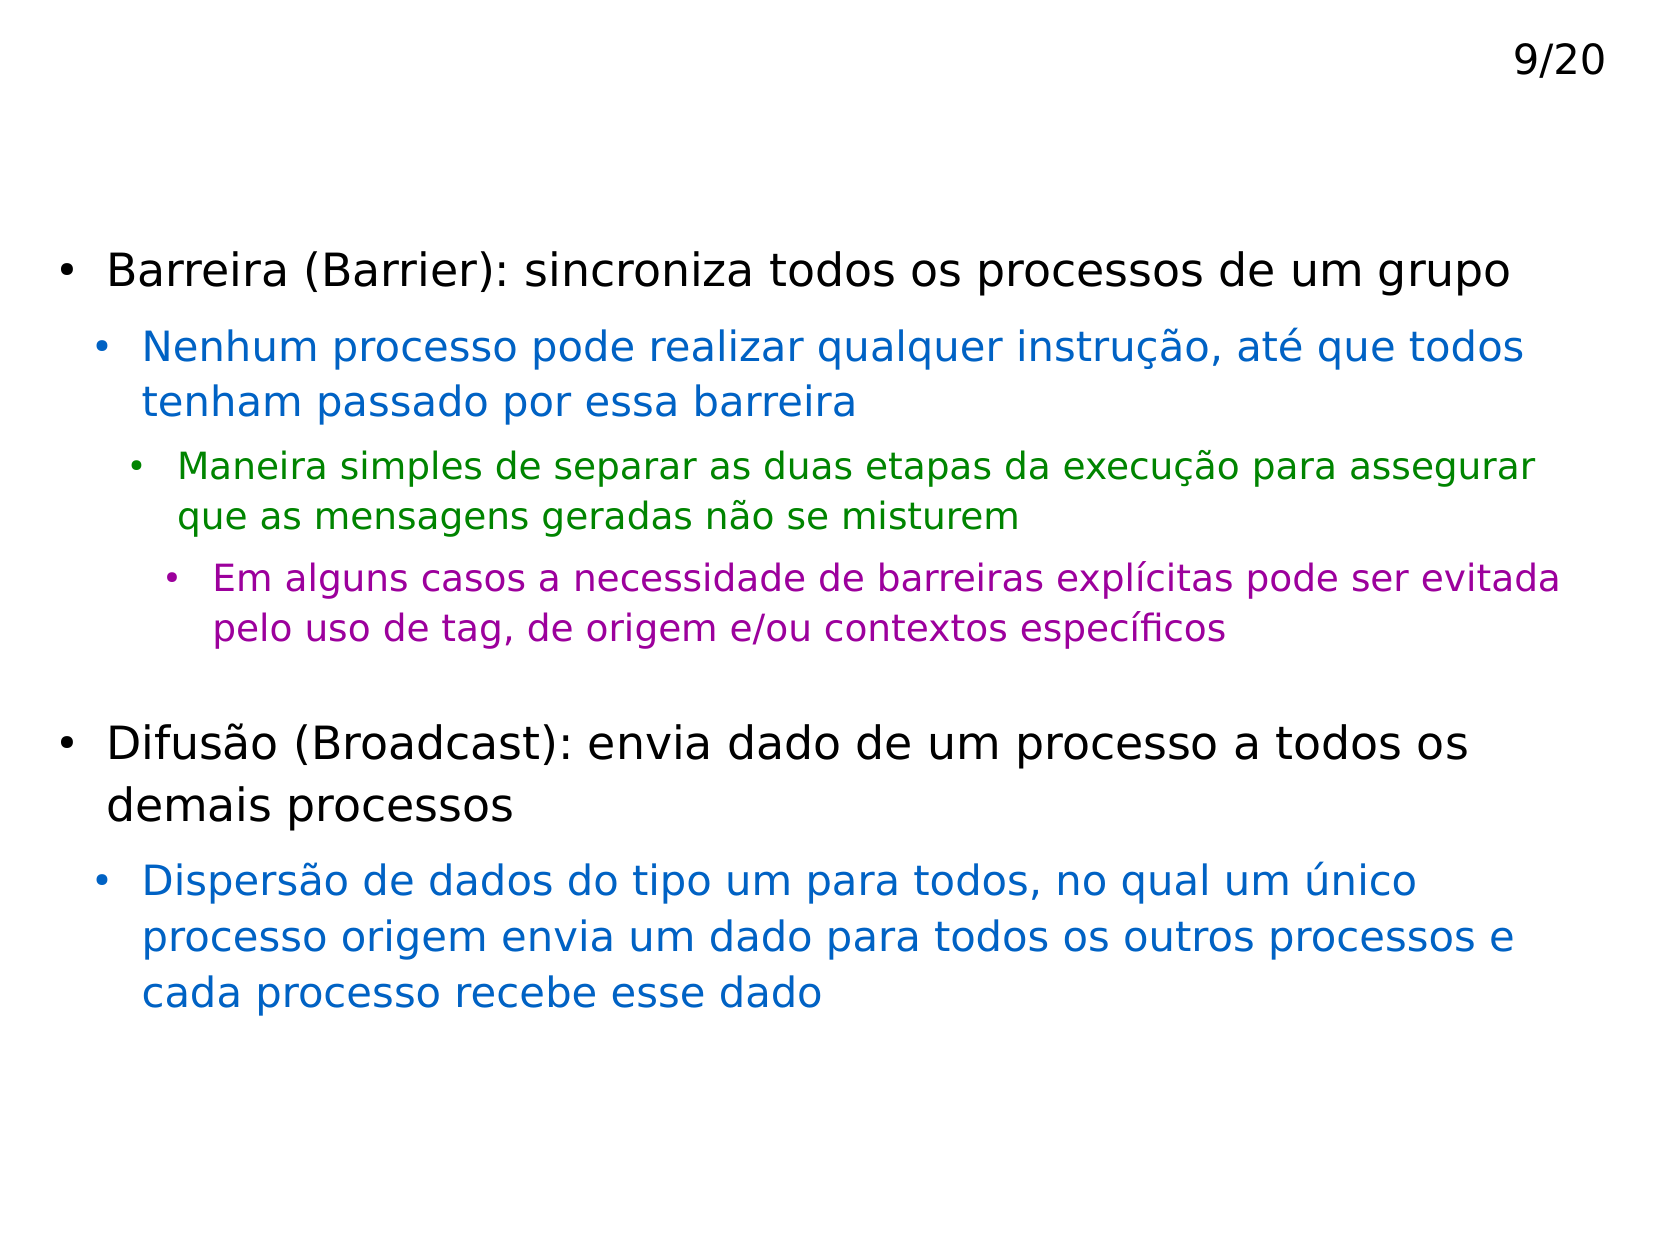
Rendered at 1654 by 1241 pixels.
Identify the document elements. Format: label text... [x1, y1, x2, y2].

list Barreira (Barrier): sincroniza todos os processos de um grupo Nenhum processo pode realizar qualquer instrução, até que todos tenham passado por essa barreira Maneira simples de separar as duas etapas da execução para assegurar que as mensagens geradas não se misturem Em alguns casos a necessidade de barreiras explícitas pode ser evitada pelo uso de tag, de origem e/ou contextos específicos Difusão (Broadcast): envia dado de um processo a todos os demais processos Dispersão de dados do tipo um para todos, no qual um único processo origem envia um dado para todos os outros processos e cada processo recebe esse dado [59, 236, 1595, 1211]
